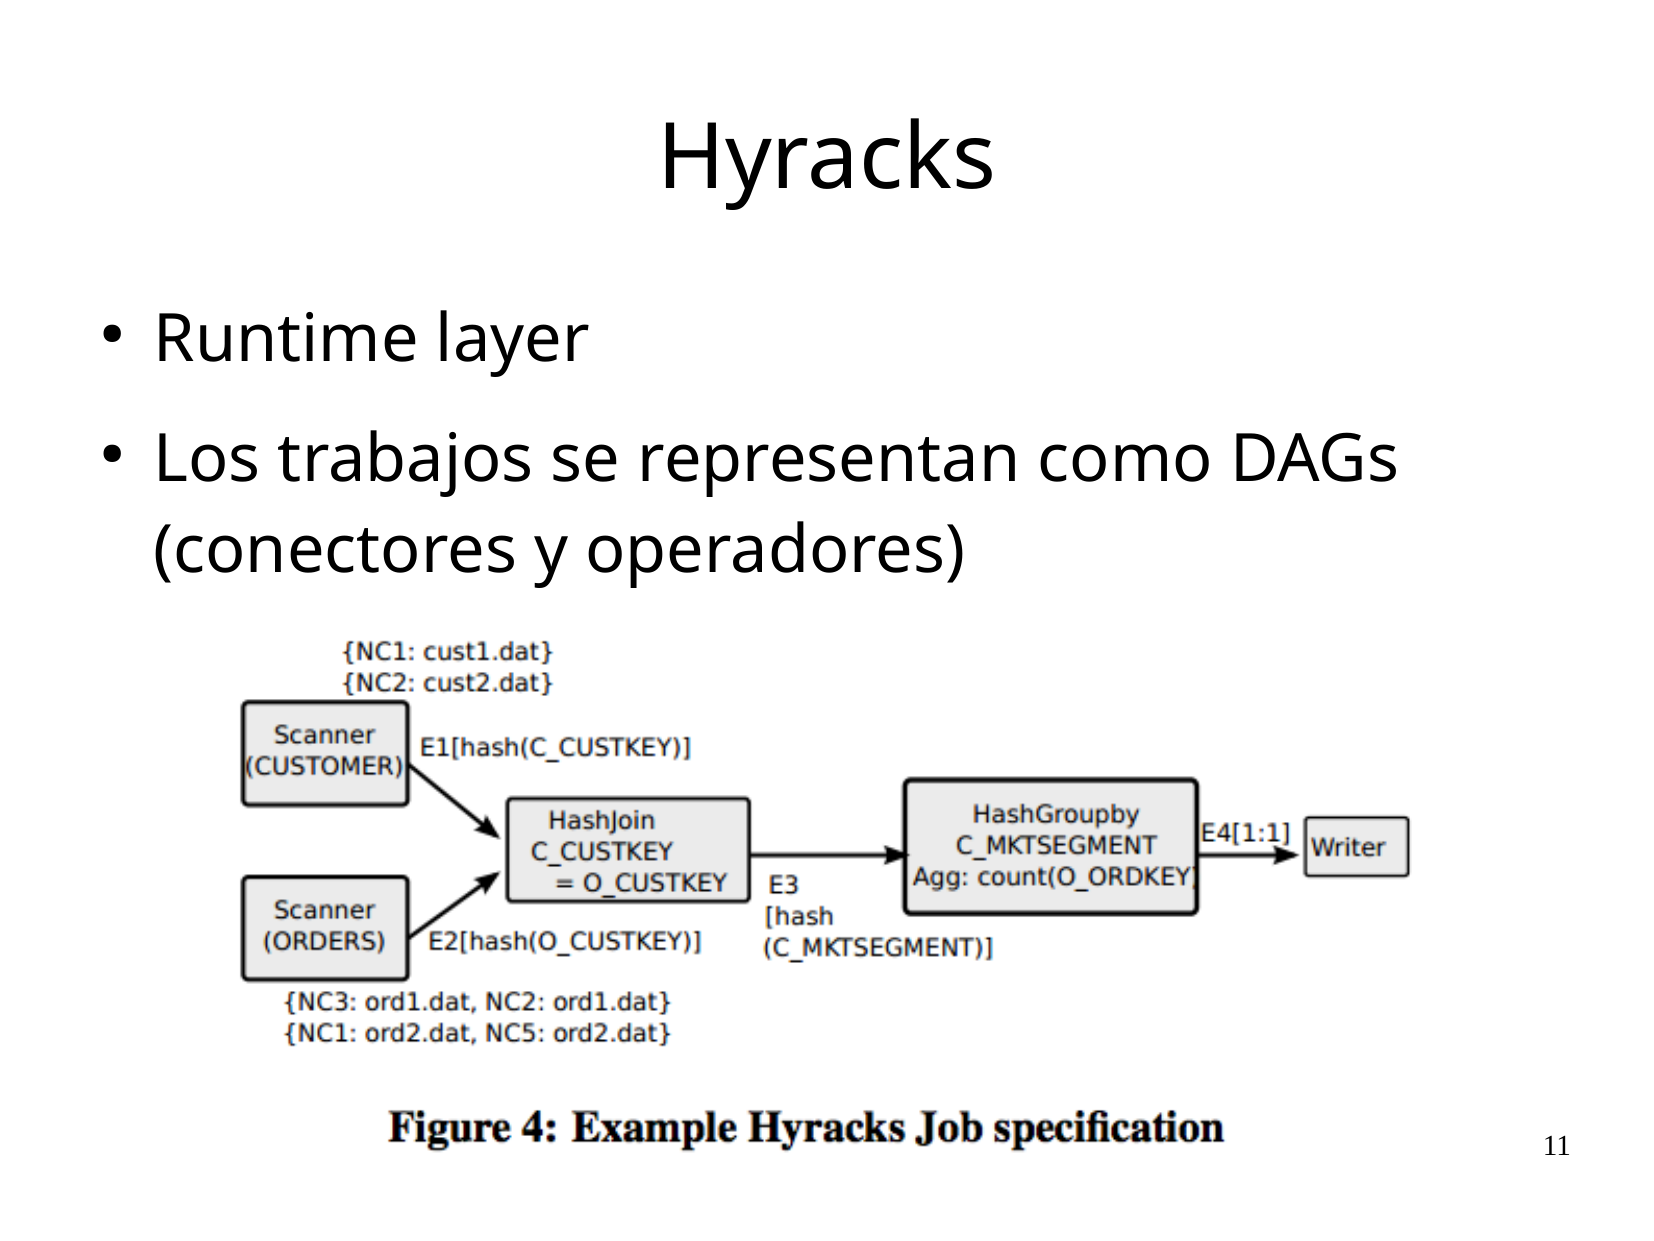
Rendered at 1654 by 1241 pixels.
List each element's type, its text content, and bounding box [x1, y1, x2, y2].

list Runtime layer Los trabajos se representan como DAGs (conectores y operadores) [82, 290, 1571, 1201]
title Hyracks [82, 49, 1571, 257]
picture [191, 598, 1487, 1234]
